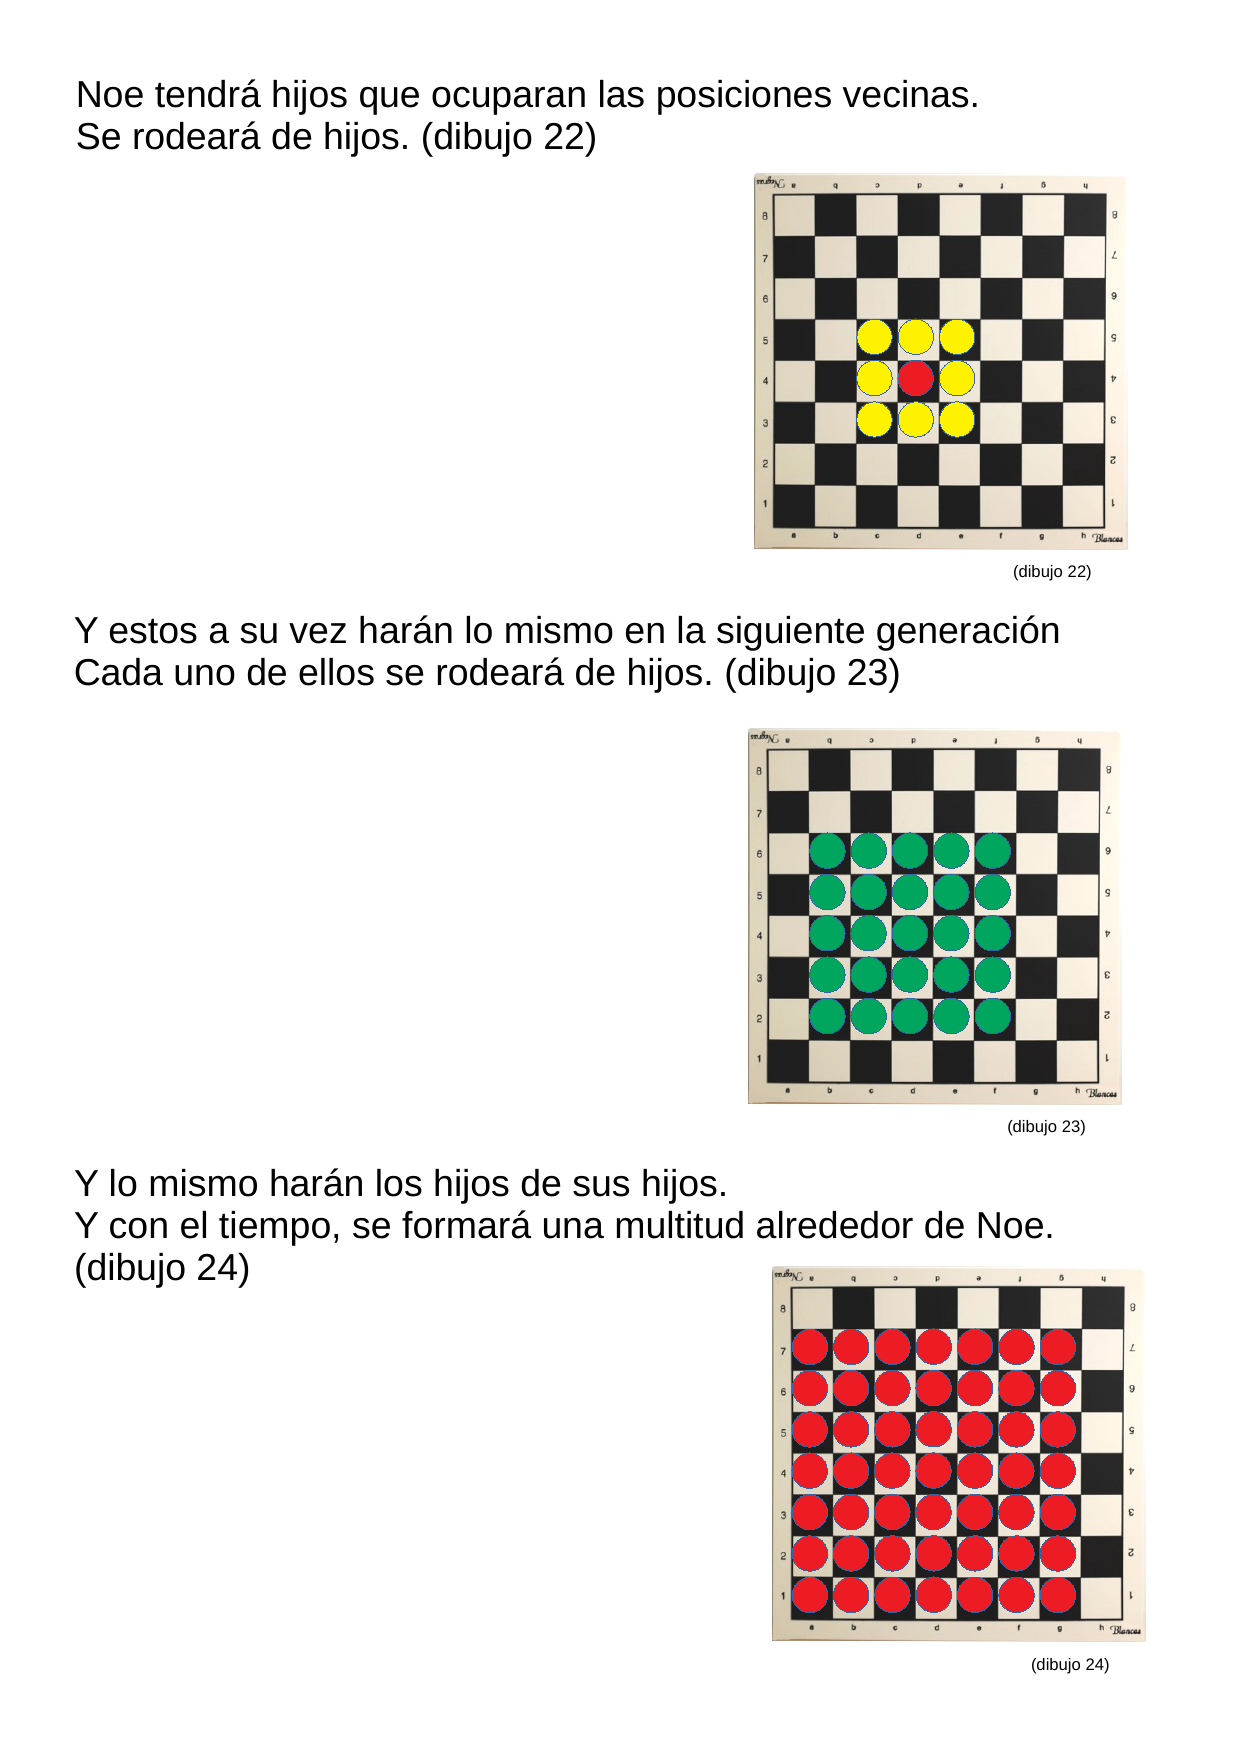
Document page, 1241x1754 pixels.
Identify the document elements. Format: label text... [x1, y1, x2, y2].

text_box [915, 1494, 952, 1530]
text_box [792, 1329, 828, 1365]
text_box [892, 956, 928, 993]
text_box Y estos a su vez harán lo mismo en la siguiente generación Cada uno de ellos se rodeará de hijos. (dibujo 23) [59, 602, 1076, 702]
text_box [915, 1535, 952, 1572]
text_box [1040, 1577, 1076, 1613]
text_box [998, 1411, 1035, 1448]
text_box [874, 1452, 911, 1489]
text_box [874, 1411, 911, 1448]
text_box [892, 915, 928, 951]
text_box (dibujo 24) [1016, 1647, 1125, 1682]
text_box [939, 401, 975, 438]
text_box [833, 1577, 869, 1613]
text_box [809, 832, 846, 869]
text_box [792, 1411, 828, 1448]
text_box [1040, 1411, 1076, 1448]
text_box [939, 319, 975, 355]
text_box [916, 1328, 952, 1365]
text_box [933, 915, 970, 951]
text_box [850, 832, 887, 869]
text_box [809, 998, 846, 1034]
text_box [975, 832, 1011, 869]
text_box [1040, 1370, 1076, 1406]
picture [770, 1265, 1147, 1642]
text_box [791, 1452, 828, 1489]
text_box [792, 1494, 828, 1530]
text_box [856, 360, 893, 396]
text_box Noe tendrá hijos que ocuparan las posiciones vecinas. Se rodeará de hijos. (dibujo 22) [61, 66, 995, 166]
text_box [957, 1328, 993, 1365]
text_box [833, 1411, 869, 1448]
text_box [898, 318, 934, 355]
text_box [957, 1577, 993, 1613]
text_box [957, 1494, 993, 1530]
text_box [850, 956, 887, 993]
text_box (dibujo 22) [998, 555, 1107, 589]
text_box [809, 874, 846, 910]
text_box [957, 1535, 993, 1572]
text_box [833, 1329, 869, 1365]
text_box [892, 998, 928, 1034]
text_box [957, 1411, 993, 1448]
text_box [792, 1577, 828, 1613]
text_box [856, 401, 893, 438]
text_box [897, 360, 934, 396]
text_box [874, 1494, 911, 1530]
picture [746, 727, 1123, 1105]
text_box [975, 956, 1011, 993]
text_box [998, 1370, 1035, 1406]
text_box [915, 1411, 952, 1447]
text_box [833, 1494, 869, 1530]
text_box [957, 1370, 993, 1406]
text_box [933, 956, 970, 993]
text_box [1040, 1452, 1076, 1489]
text_box [809, 956, 846, 993]
text_box [974, 915, 1011, 951]
text_box [809, 915, 846, 951]
text_box [874, 1370, 911, 1406]
picture [752, 172, 1129, 550]
text_box [850, 874, 887, 910]
text_box (dibujo 23) [992, 1110, 1102, 1144]
text_box [898, 401, 934, 438]
text_box [833, 1535, 869, 1572]
text_box [792, 1370, 828, 1406]
text_box [998, 1452, 1035, 1489]
text_box [892, 874, 928, 910]
text_box [957, 1452, 993, 1489]
text_box [874, 1328, 911, 1365]
text_box Y lo mismo harán los hijos de sus hijos. Y con el tiempo, se formará una multitud alrededor de Noe. (dibujo 24) [59, 1155, 1134, 1338]
text_box [933, 832, 970, 869]
text_box [933, 998, 970, 1034]
text_box [998, 1329, 1035, 1365]
text_box [998, 1577, 1035, 1613]
text_box [1040, 1329, 1076, 1365]
text_box [933, 874, 970, 910]
text_box [975, 874, 1011, 910]
text_box [850, 915, 887, 951]
text_box [892, 832, 928, 869]
text_box [1040, 1535, 1076, 1572]
text_box [998, 1494, 1035, 1530]
text_box [850, 998, 887, 1034]
text_box [874, 1577, 911, 1613]
text_box [915, 1452, 952, 1489]
text_box [856, 319, 893, 355]
text_box [833, 1370, 869, 1406]
text_box [792, 1535, 828, 1572]
text_box [939, 360, 975, 396]
text_box [998, 1535, 1035, 1572]
text_box [833, 1452, 869, 1489]
text_box [975, 998, 1011, 1034]
text_box [916, 1576, 952, 1613]
text_box [874, 1535, 911, 1572]
text_box [915, 1370, 952, 1406]
text_box [1040, 1494, 1076, 1530]
